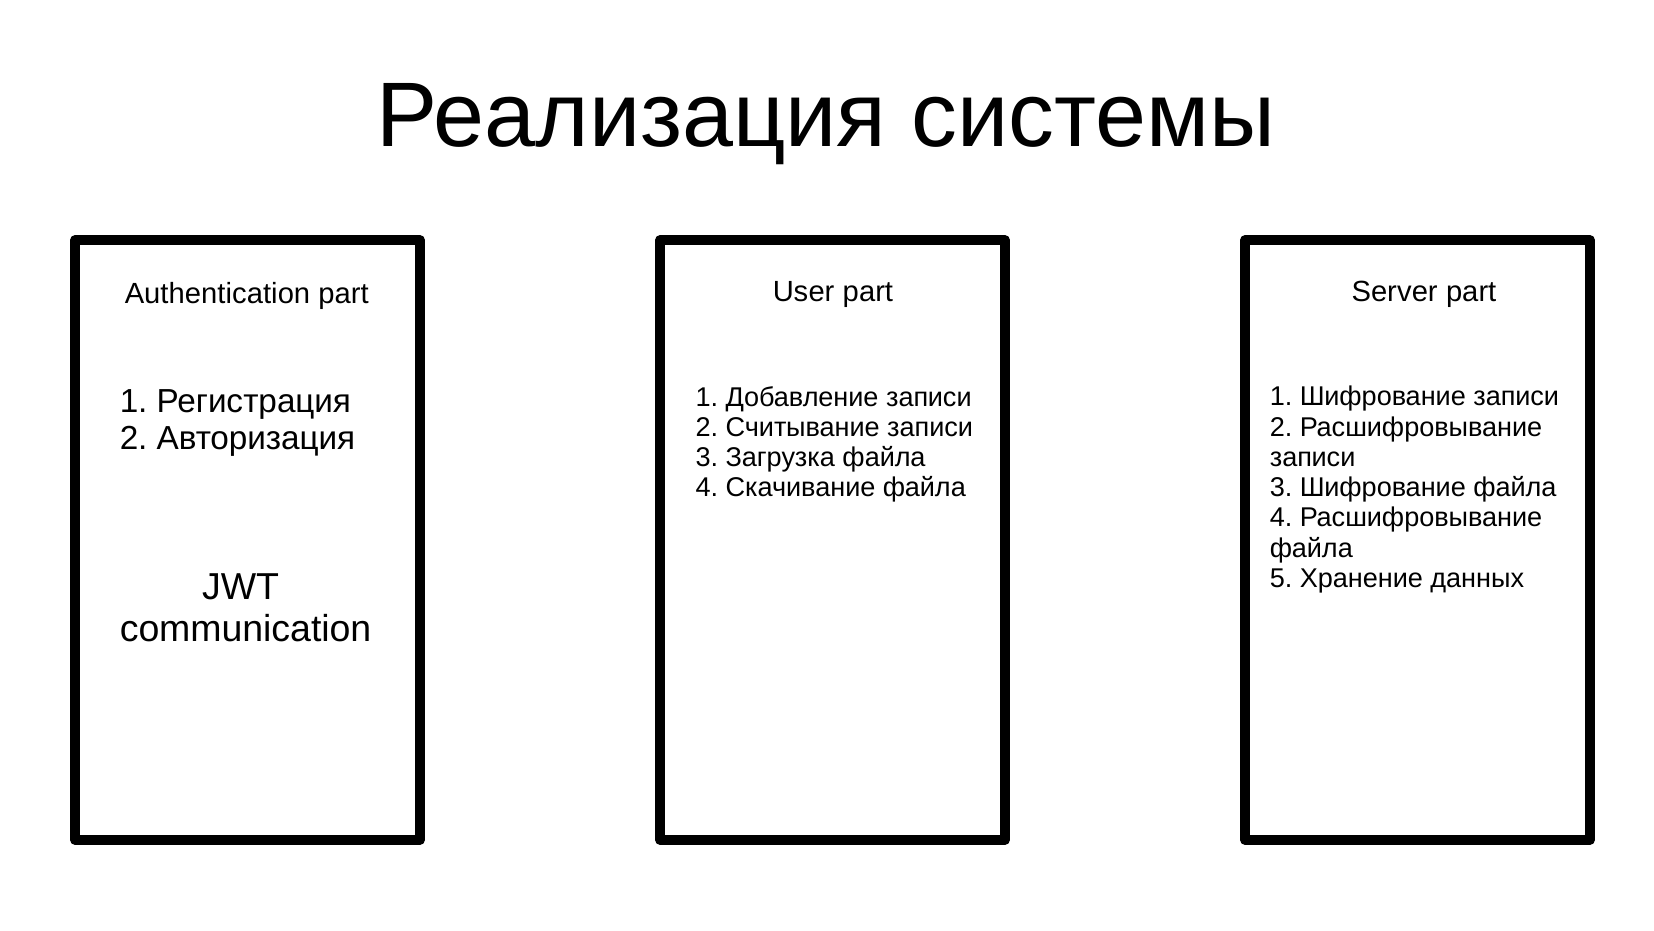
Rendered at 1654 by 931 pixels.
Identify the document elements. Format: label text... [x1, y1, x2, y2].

text_box 1. Добавление записи 2. Считывание записи 3. Загрузка файла 4. Скачивание файла [680, 374, 988, 511]
text_box Server part [1336, 267, 1512, 316]
title Реализация системы [82, 37, 1571, 193]
text_box [1245, 240, 1591, 841]
text_box 1. Регистрация 2. Авторизация [105, 375, 371, 464]
text_box User part [758, 267, 909, 316]
text_box Authentication part [109, 270, 385, 318]
text_box [75, 240, 421, 841]
text_box JWT communication [105, 558, 387, 657]
text_box 1. Шифрование записи 2. Расшифровывание записи 3. Шифрование файла 4. Расшифровывание файла 5. Хранение данных [1255, 373, 1574, 601]
text_box [660, 240, 1006, 841]
